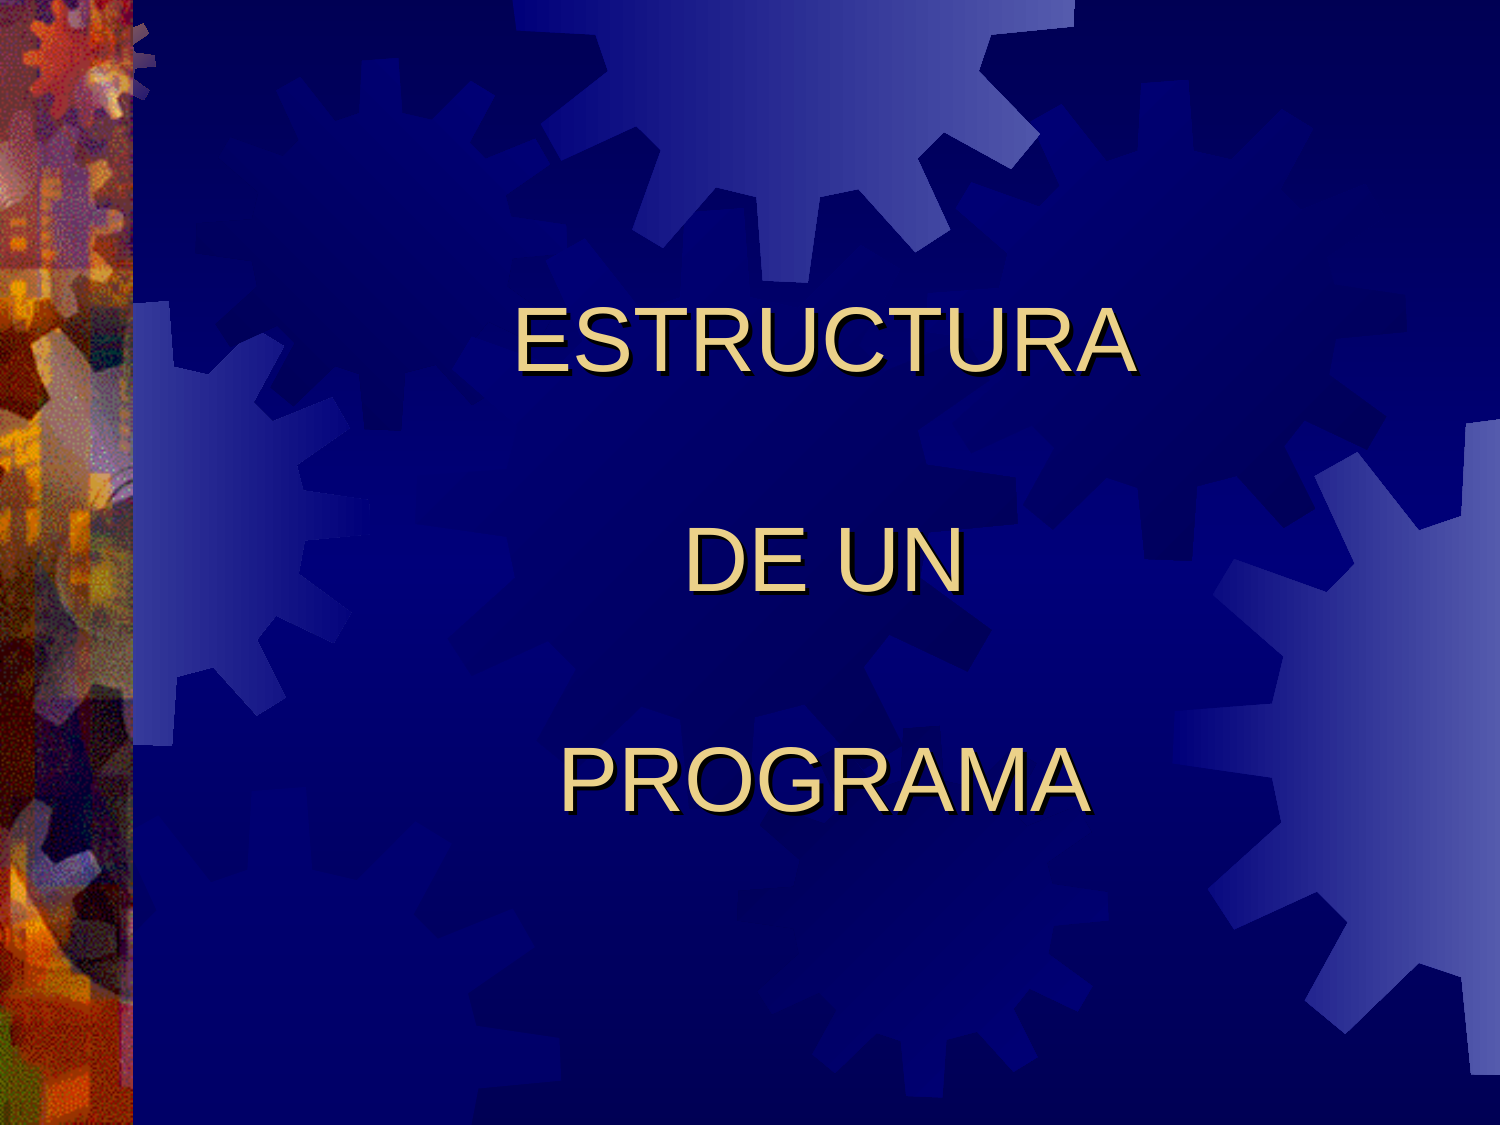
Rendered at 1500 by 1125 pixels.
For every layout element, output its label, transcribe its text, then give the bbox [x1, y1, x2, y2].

picture [0, 0, 133, 1125]
title ESTRUCTURA DE UN PROGRAMA [187, 649, 1463, 838]
